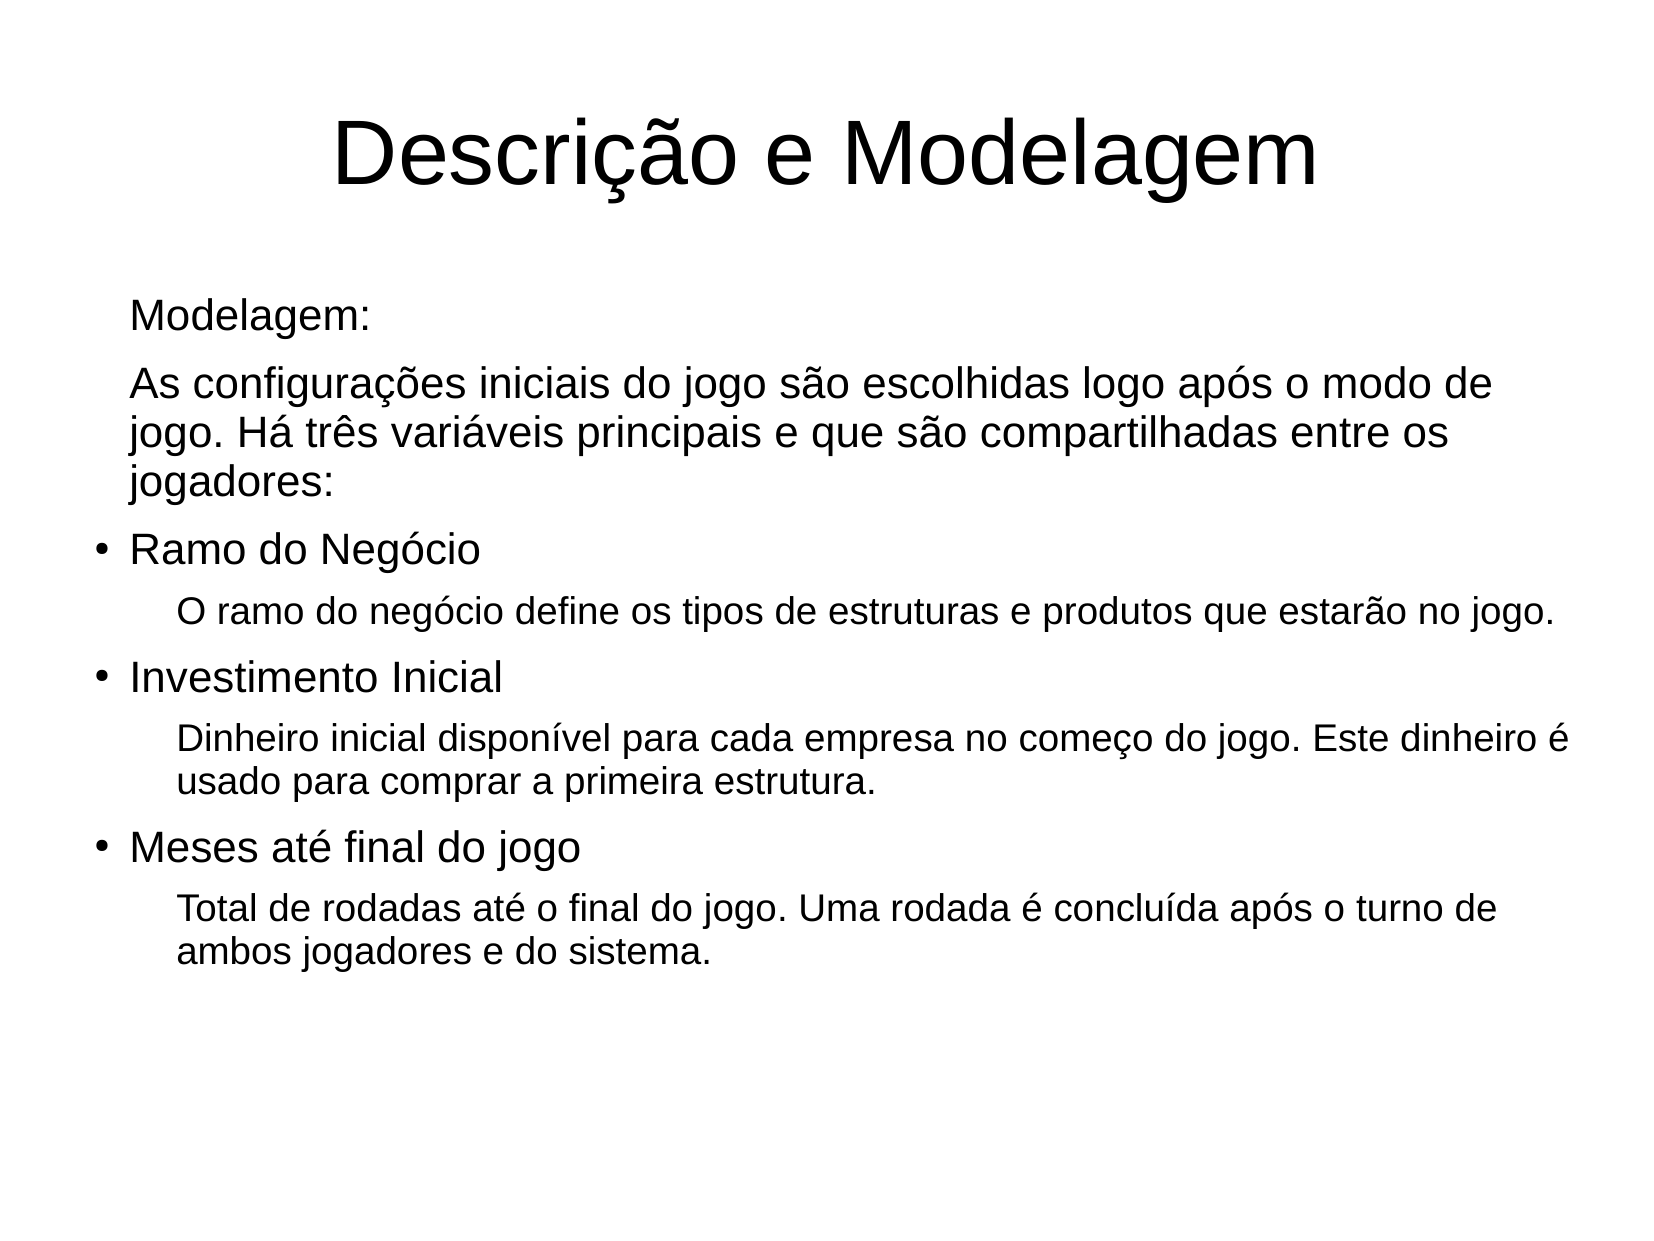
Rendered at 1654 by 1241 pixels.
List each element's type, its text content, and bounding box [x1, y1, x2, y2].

title Descrição e Modelagem [82, 49, 1571, 257]
list Modelagem: As configurações iniciais do jogo são escolhidas logo após o modo de jogo. Há três variáveis principais e que são compartilhadas entre os jogadores: Ramo do Negócio O ramo do negócio define os tipos de estruturas e produtos que estarão no jogo. Investimento Inicial Dinheiro inicial disponível para cada empresa no começo do jogo. Este dinheiro é usado para comprar a primeira estrutura. Meses até final do jogo Total de rodadas até o final do jogo. Uma rodada é concluída após o turno de ambos jogadores e do sistema. [82, 290, 1571, 1010]
